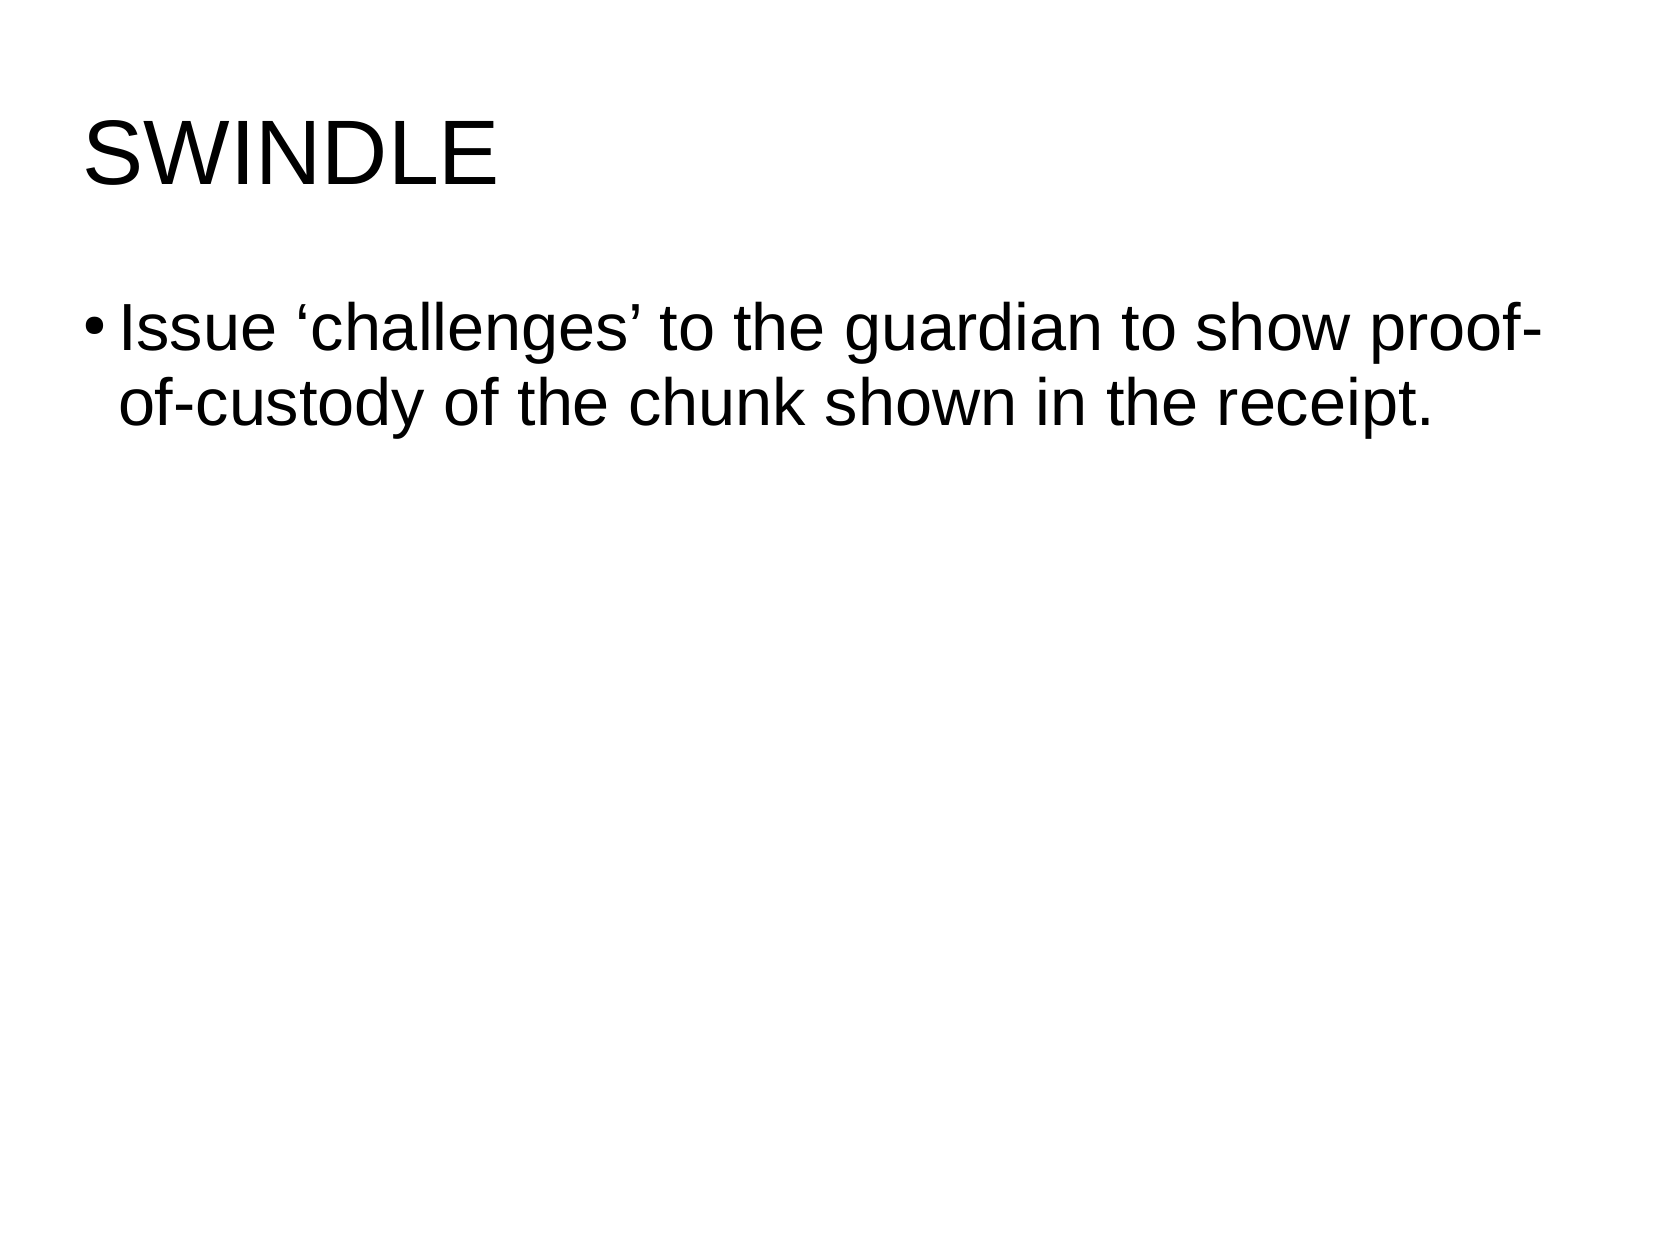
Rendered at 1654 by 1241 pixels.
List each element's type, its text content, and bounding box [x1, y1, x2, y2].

subtitle Issue ‘challenges’ to the guardian to show proof-of-custody of the chunk shown in the receipt. [82, 290, 1571, 1010]
title SWINDLE [82, 49, 1571, 257]
